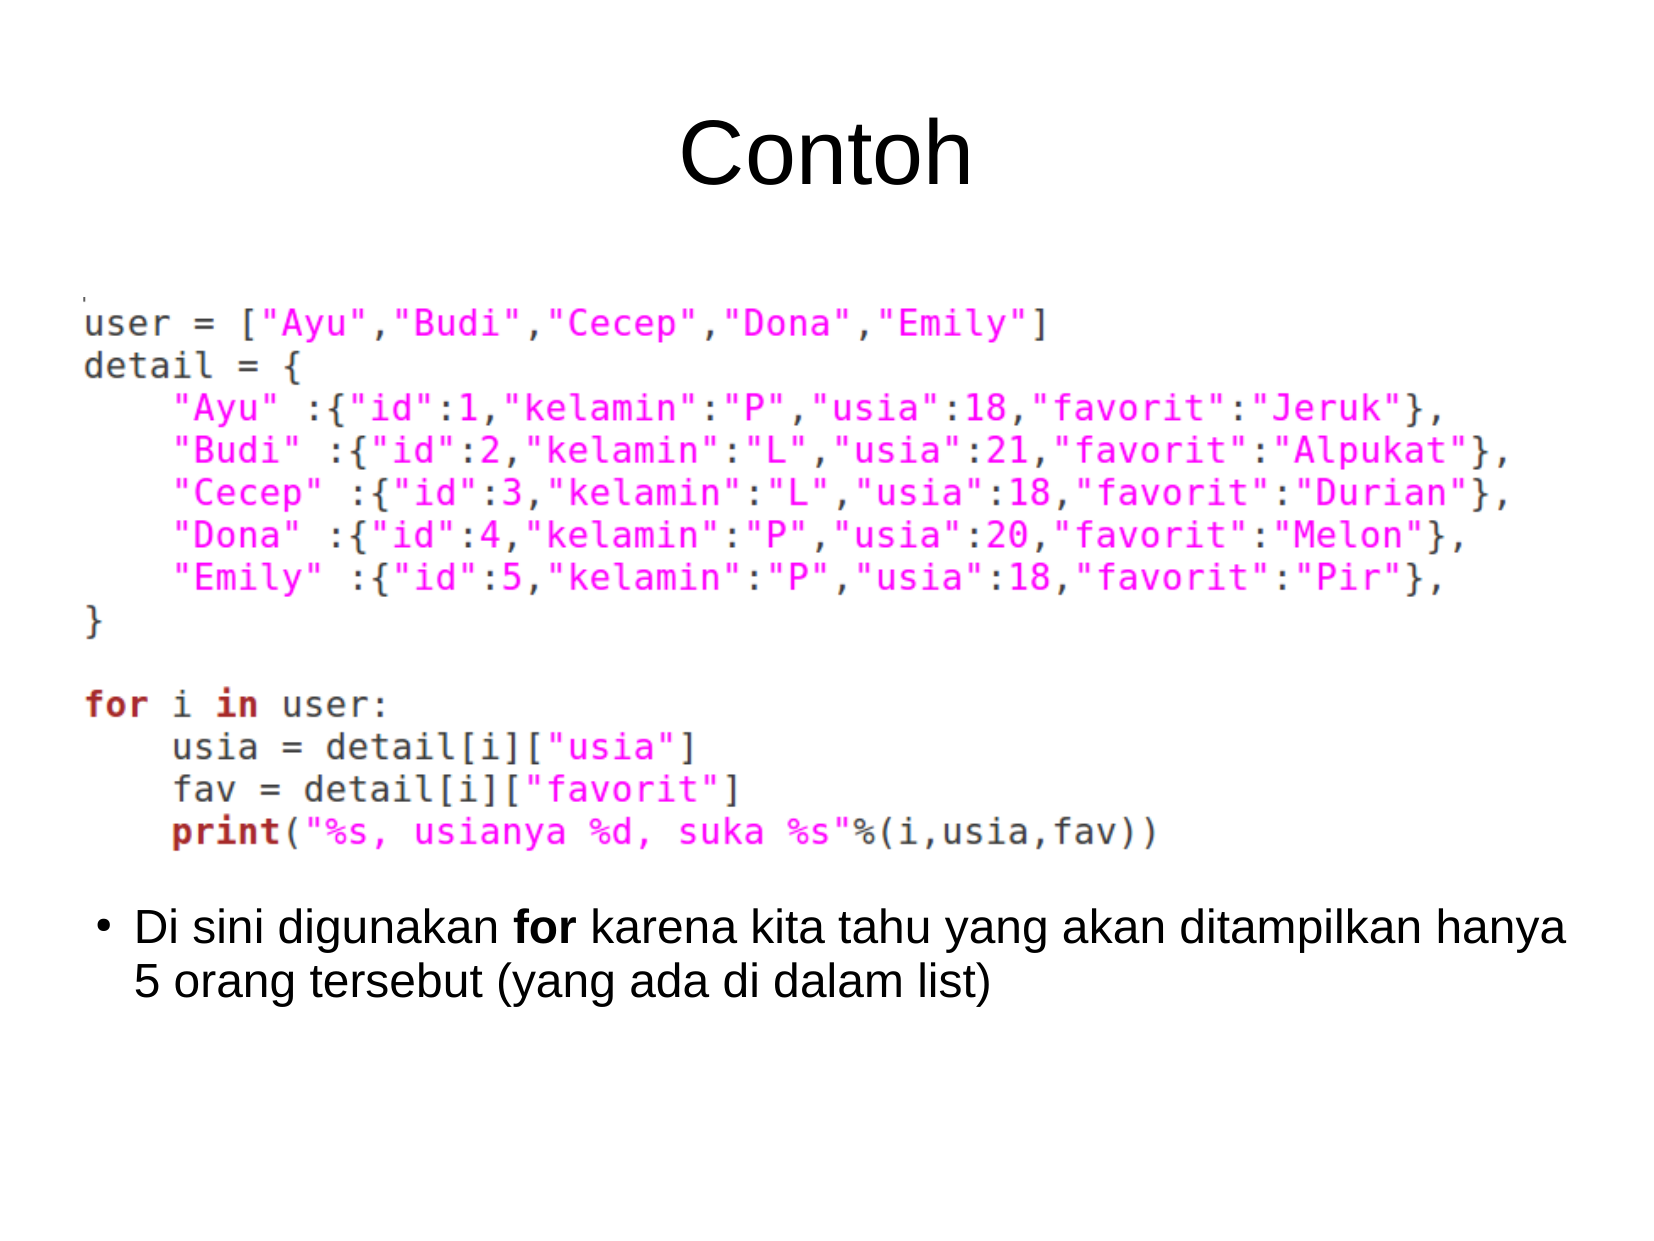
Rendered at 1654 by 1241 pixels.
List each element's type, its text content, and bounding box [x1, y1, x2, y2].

list Di sini digunakan for karena kita tahu yang akan ditampilkan hanya 5 orang tersebut (yang ada di dalam list) [82, 900, 1571, 1010]
title Contoh [82, 49, 1571, 257]
picture [82, 297, 1553, 886]
